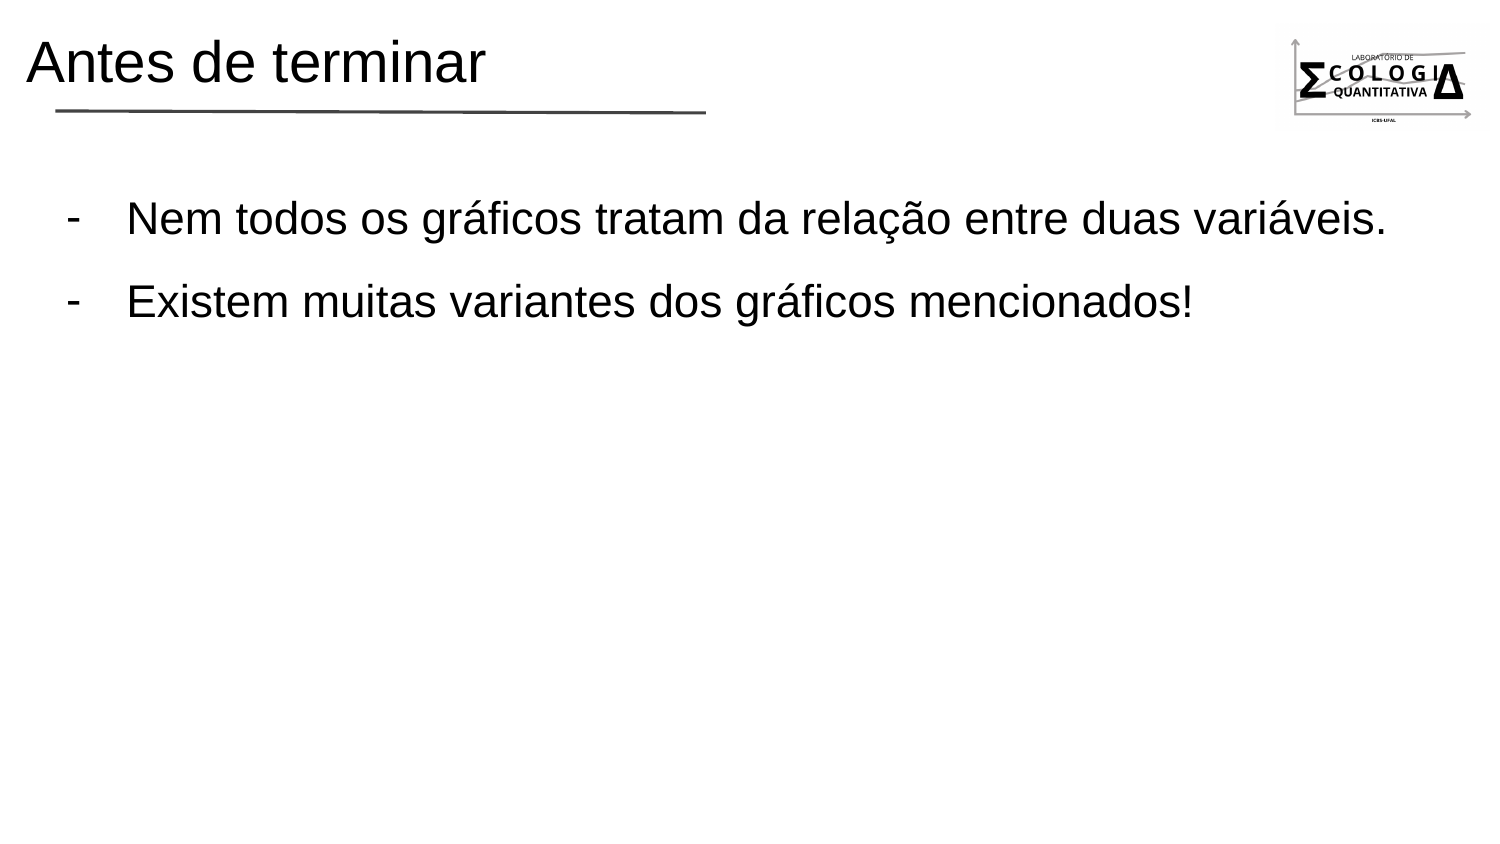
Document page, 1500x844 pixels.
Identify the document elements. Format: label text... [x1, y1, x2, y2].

picture [1275, 23, 1490, 131]
text_box Antes de terminar [11, 9, 1210, 117]
text_box Nem todos os gráficos tratam da relação entre duas variáveis. Existem muitas variantes dos gráficos mencionados! [36, 146, 1412, 566]
